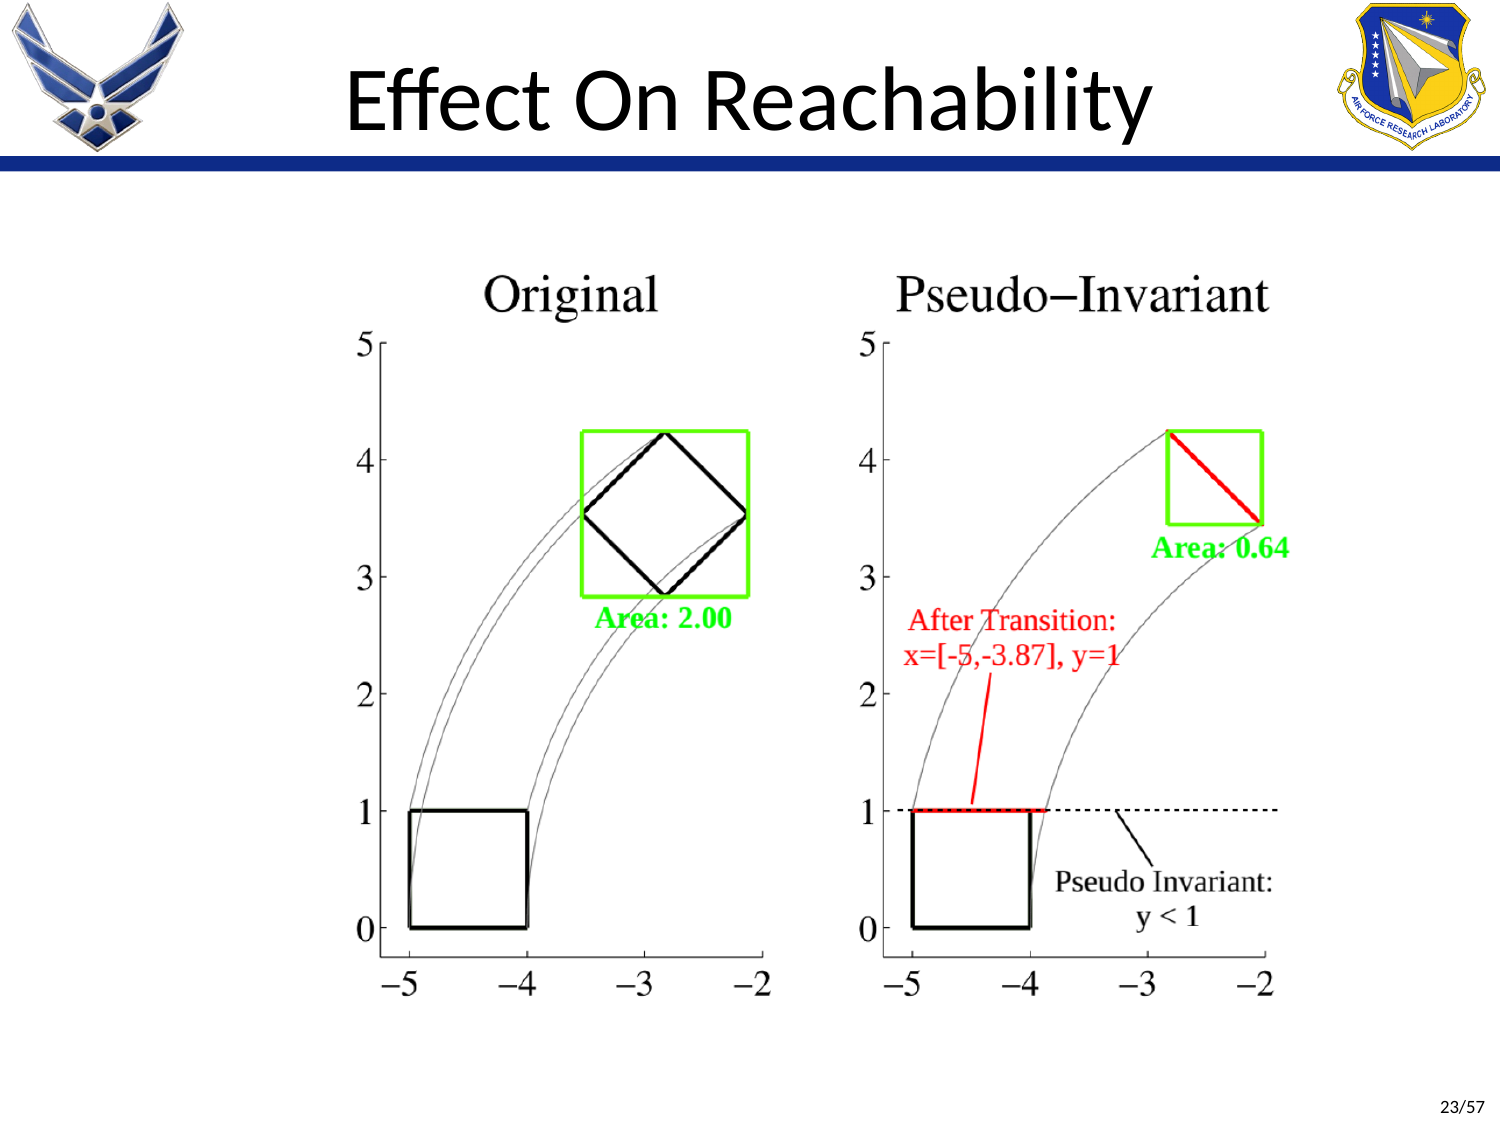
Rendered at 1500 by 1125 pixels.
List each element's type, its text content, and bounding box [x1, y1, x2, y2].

picture [336, 253, 1291, 1006]
picture [2, 0, 75, 156]
picture [1425, 3, 1486, 151]
title Effect On Reachability [75, 0, 1425, 188]
